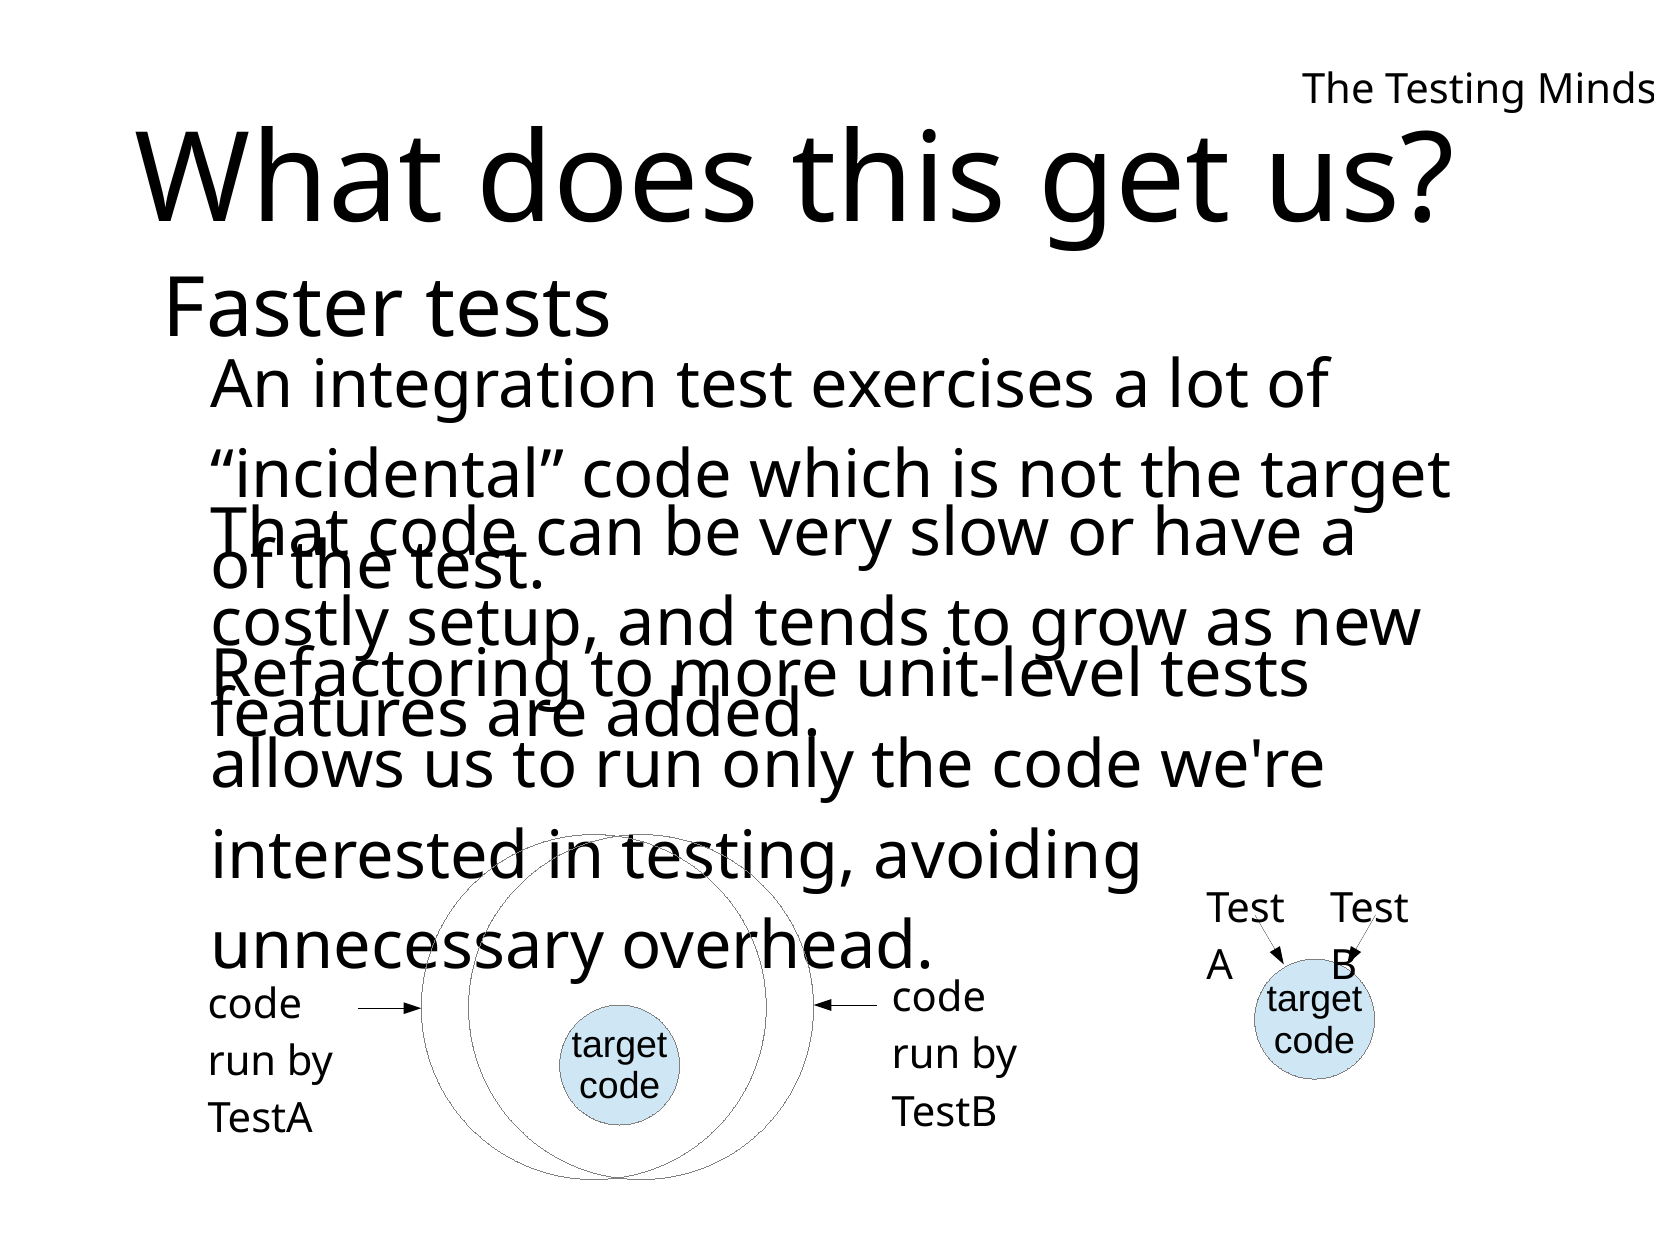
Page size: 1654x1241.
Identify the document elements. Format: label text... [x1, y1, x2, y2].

text_box target code [559, 1005, 680, 1126]
text_box What does this get us? [120, 80, 1194, 211]
text_box target code [1254, 959, 1375, 1080]
text_box The Testing Mindset [1287, 51, 1616, 106]
text_box Faster tests [148, 240, 1411, 332]
text_box code run by TestA [192, 966, 358, 1058]
text_box code run by TestB [876, 959, 1042, 1052]
text_box An integration test exercises a lot of “incidental” code which is not the target of the test. [195, 328, 1531, 467]
text_box That code can be very slow or have a costly setup, and tends to grow as new features are added. [195, 476, 1531, 614]
text_box TestA [1191, 870, 1312, 924]
text_box Refactoring to more unit-level tests allows us to run only the code we're interested in testing, avoiding unnecessary overhead. [195, 618, 1531, 817]
text_box TestB [1315, 870, 1436, 924]
